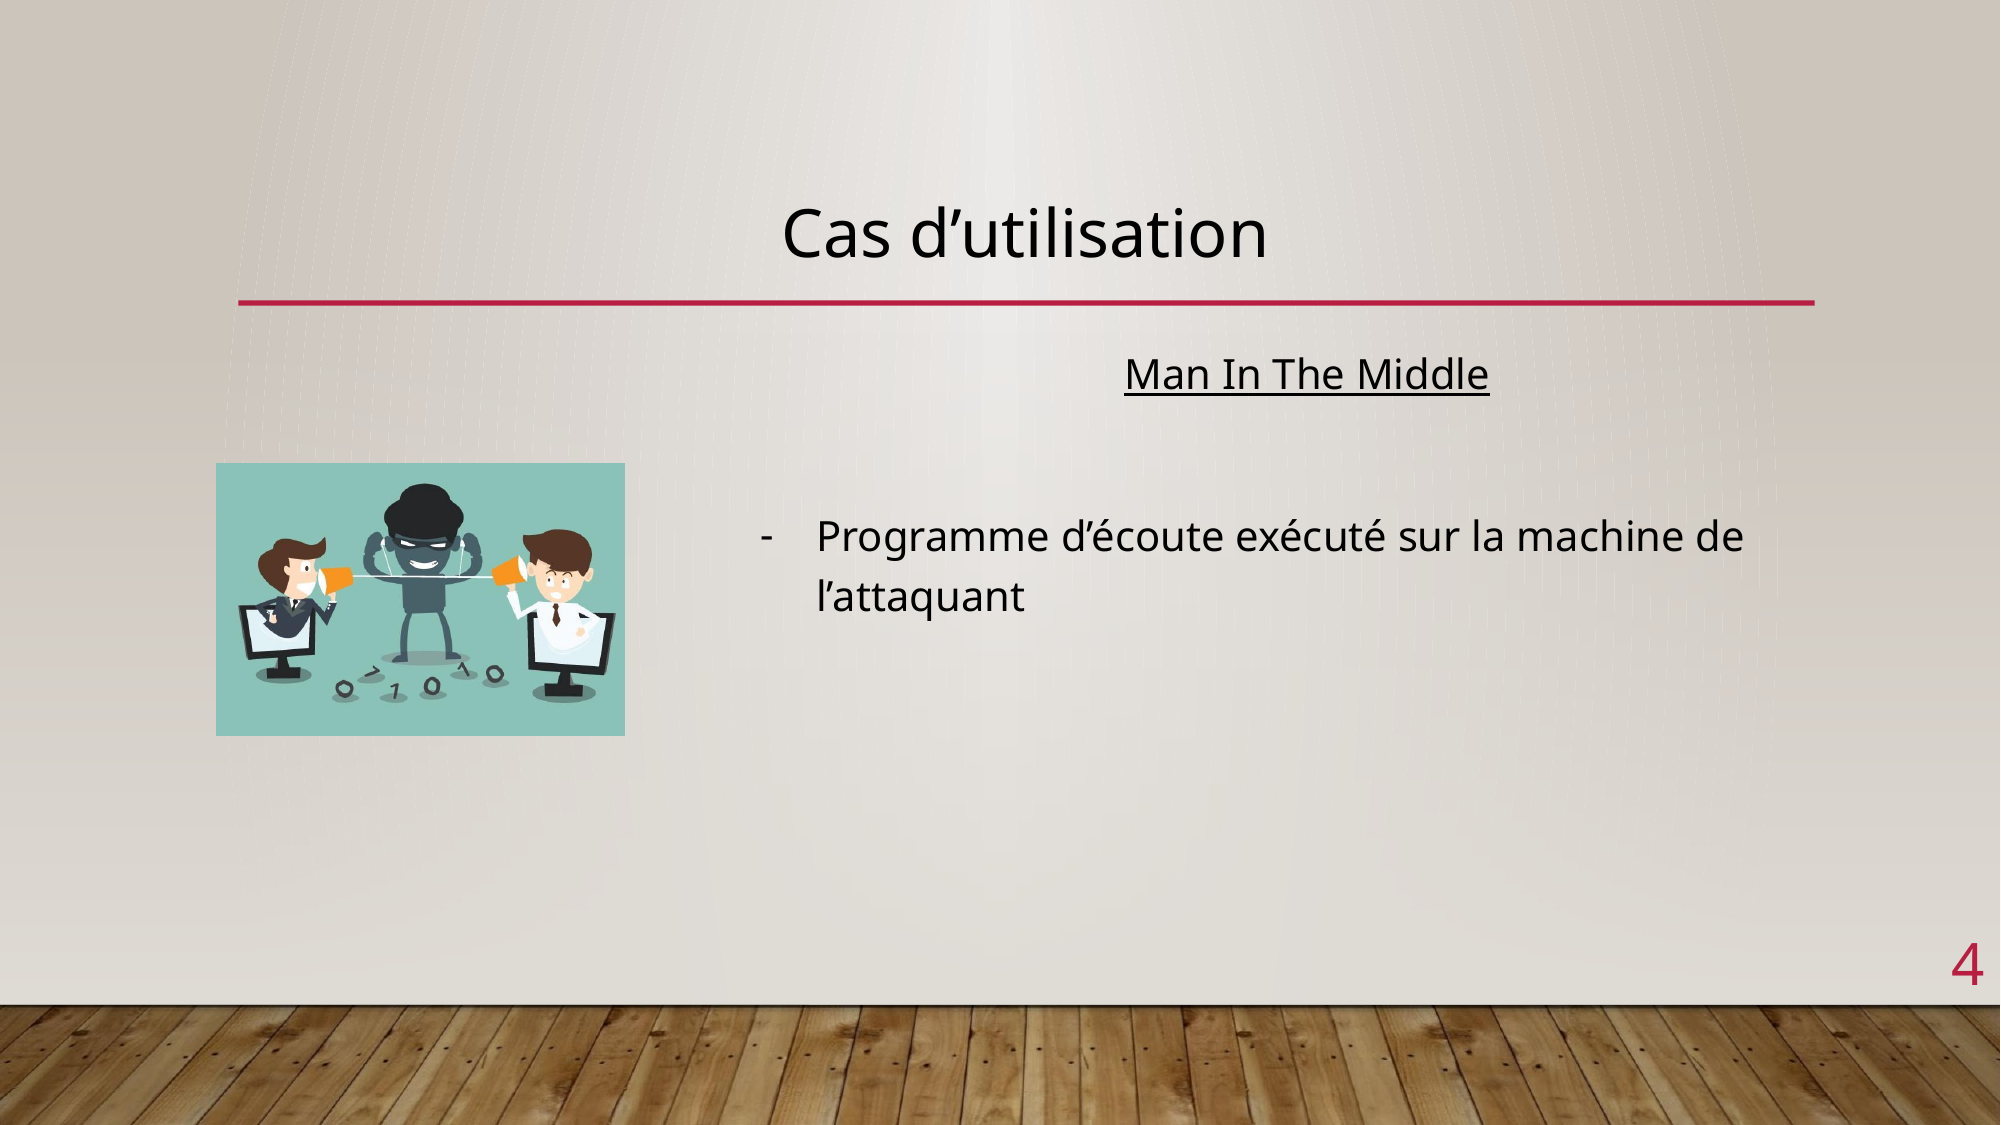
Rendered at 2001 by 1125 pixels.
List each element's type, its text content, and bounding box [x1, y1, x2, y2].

picture [216, 463, 625, 736]
picture [0, 1005, 2000, 1125]
title Cas d’utilisation [238, 192, 1814, 306]
slide_number <number> [1866, 920, 2000, 1003]
list Man In The Middle Programme d’écoute exécuté sur la machine de l’attaquant [726, 330, 1814, 897]
